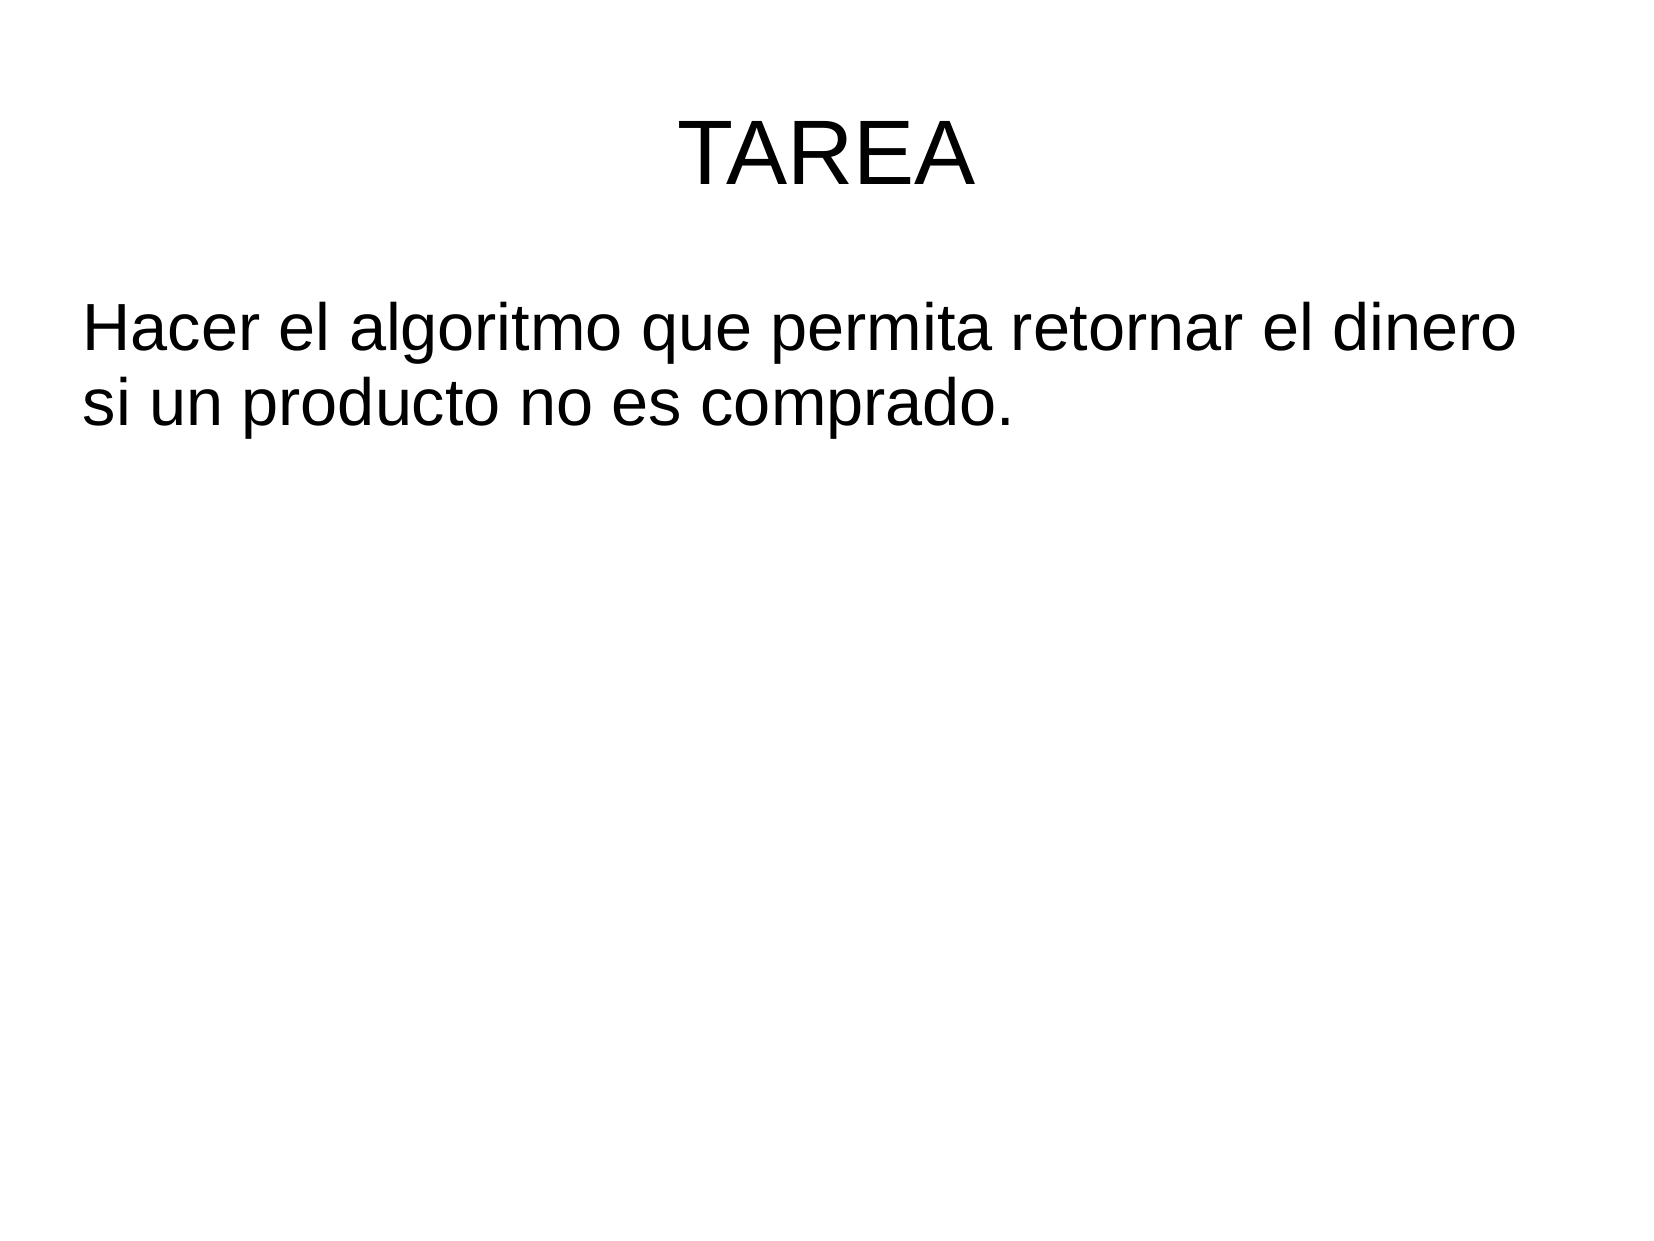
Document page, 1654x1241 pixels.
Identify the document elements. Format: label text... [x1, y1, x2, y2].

list Hacer el algoritmo que permita retornar el dinero si un producto no es comprado. [82, 290, 1571, 1010]
title TAREA [82, 49, 1571, 257]
